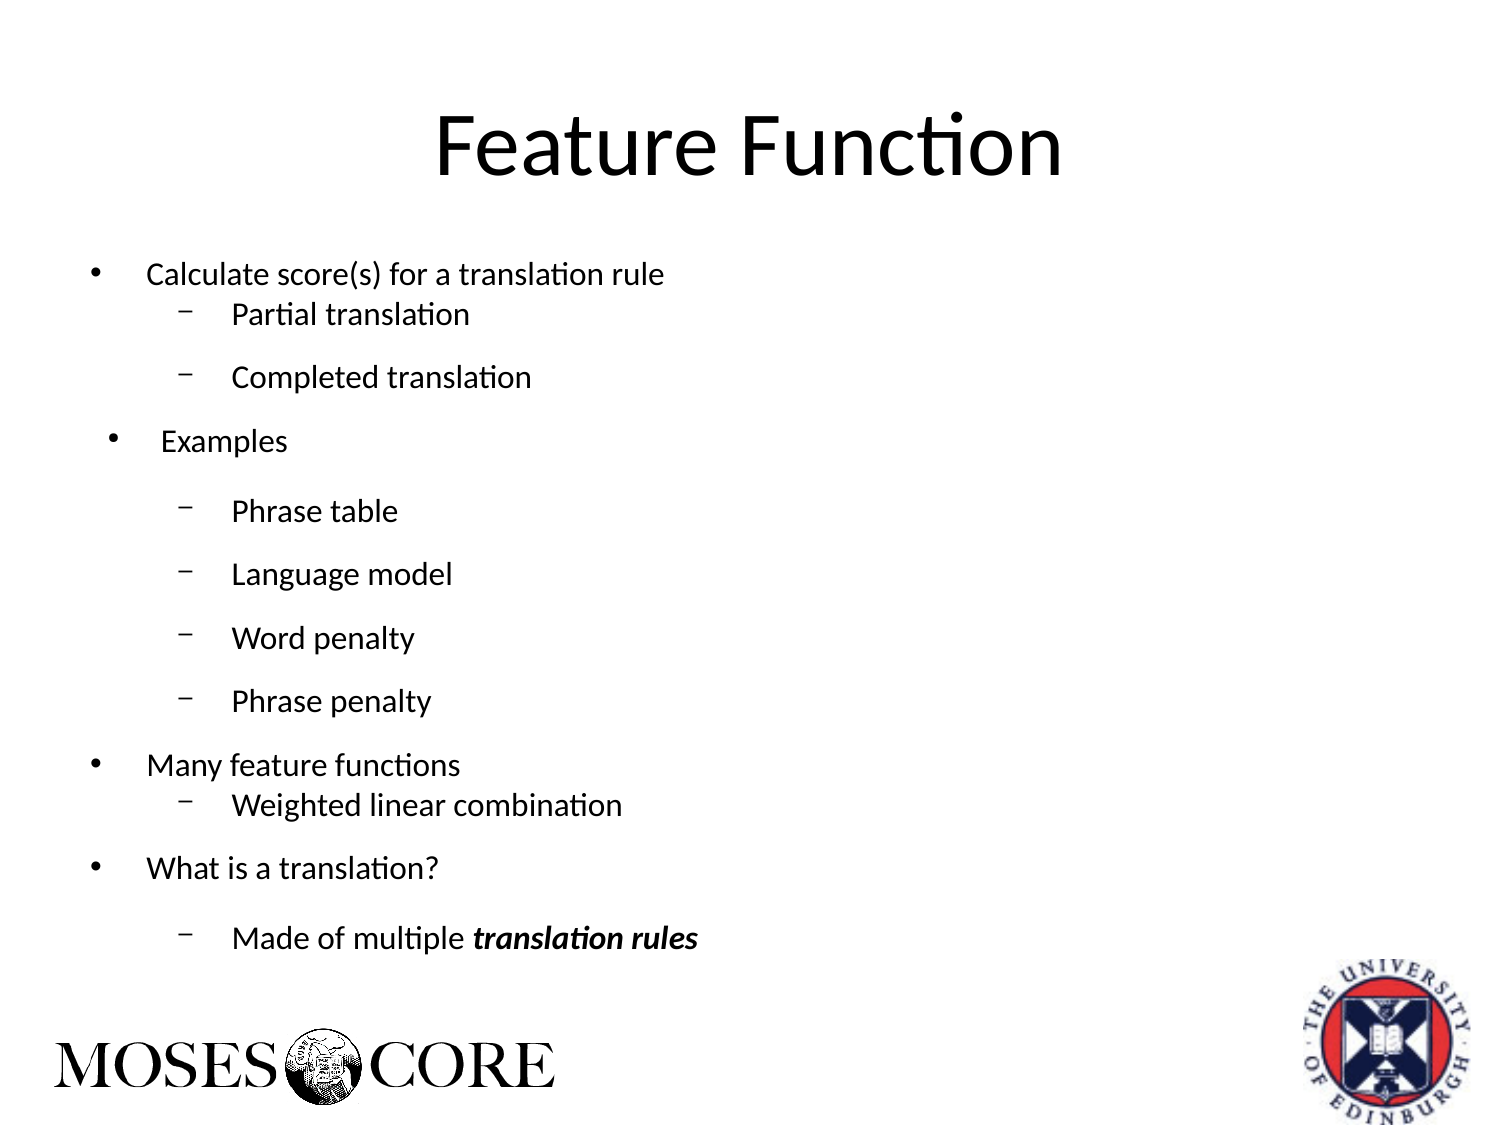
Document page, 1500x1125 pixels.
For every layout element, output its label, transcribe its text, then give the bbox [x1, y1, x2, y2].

picture [1303, 959, 1475, 1125]
picture [53, 1025, 555, 1108]
title Feature Function [75, 45, 1425, 233]
list Calculate score(s) for a translation rule Partial translation Completed translation Examples Phrase table Language model Word penalty Phrase penalty Many feature functions Weighted linear combination What is a translation? Made of multiple translation rules [75, 244, 1425, 988]
